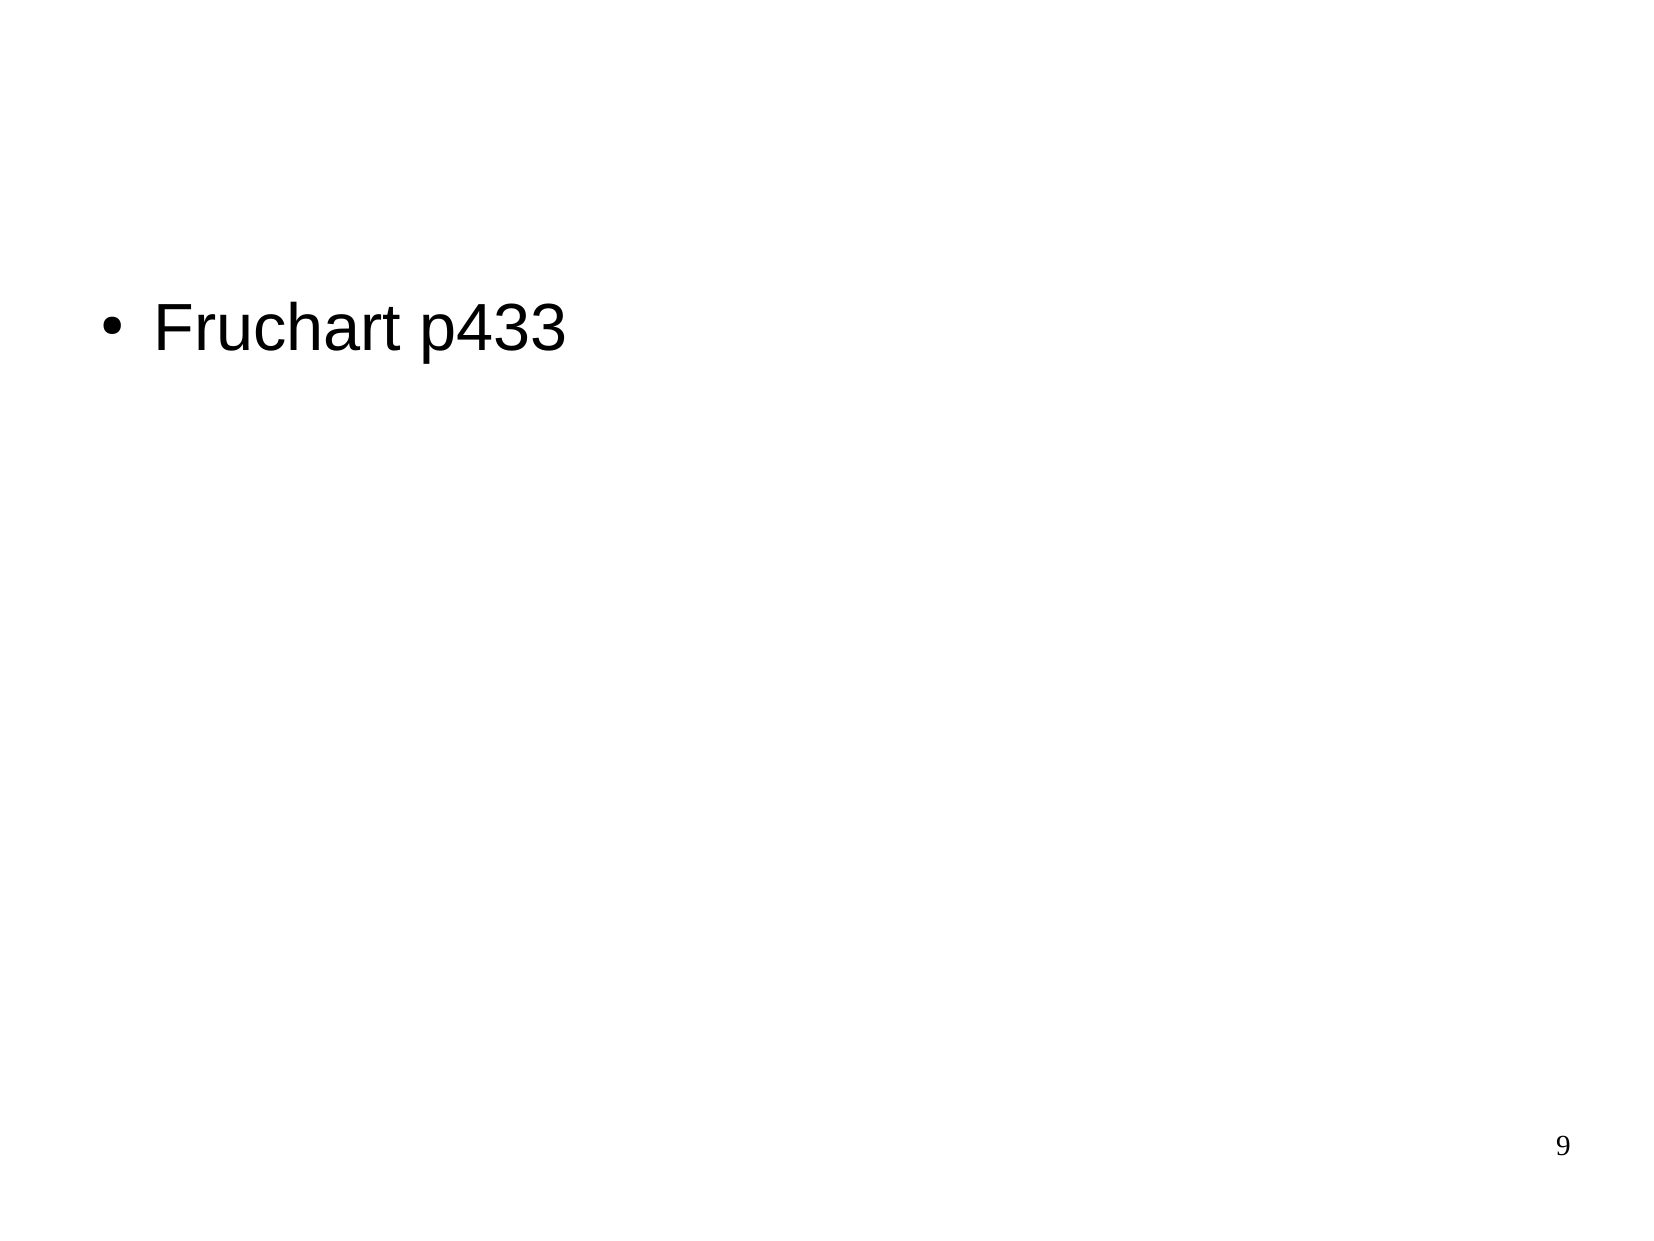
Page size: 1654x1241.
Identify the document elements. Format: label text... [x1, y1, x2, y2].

list Fruchart p433 [82, 290, 1571, 1109]
